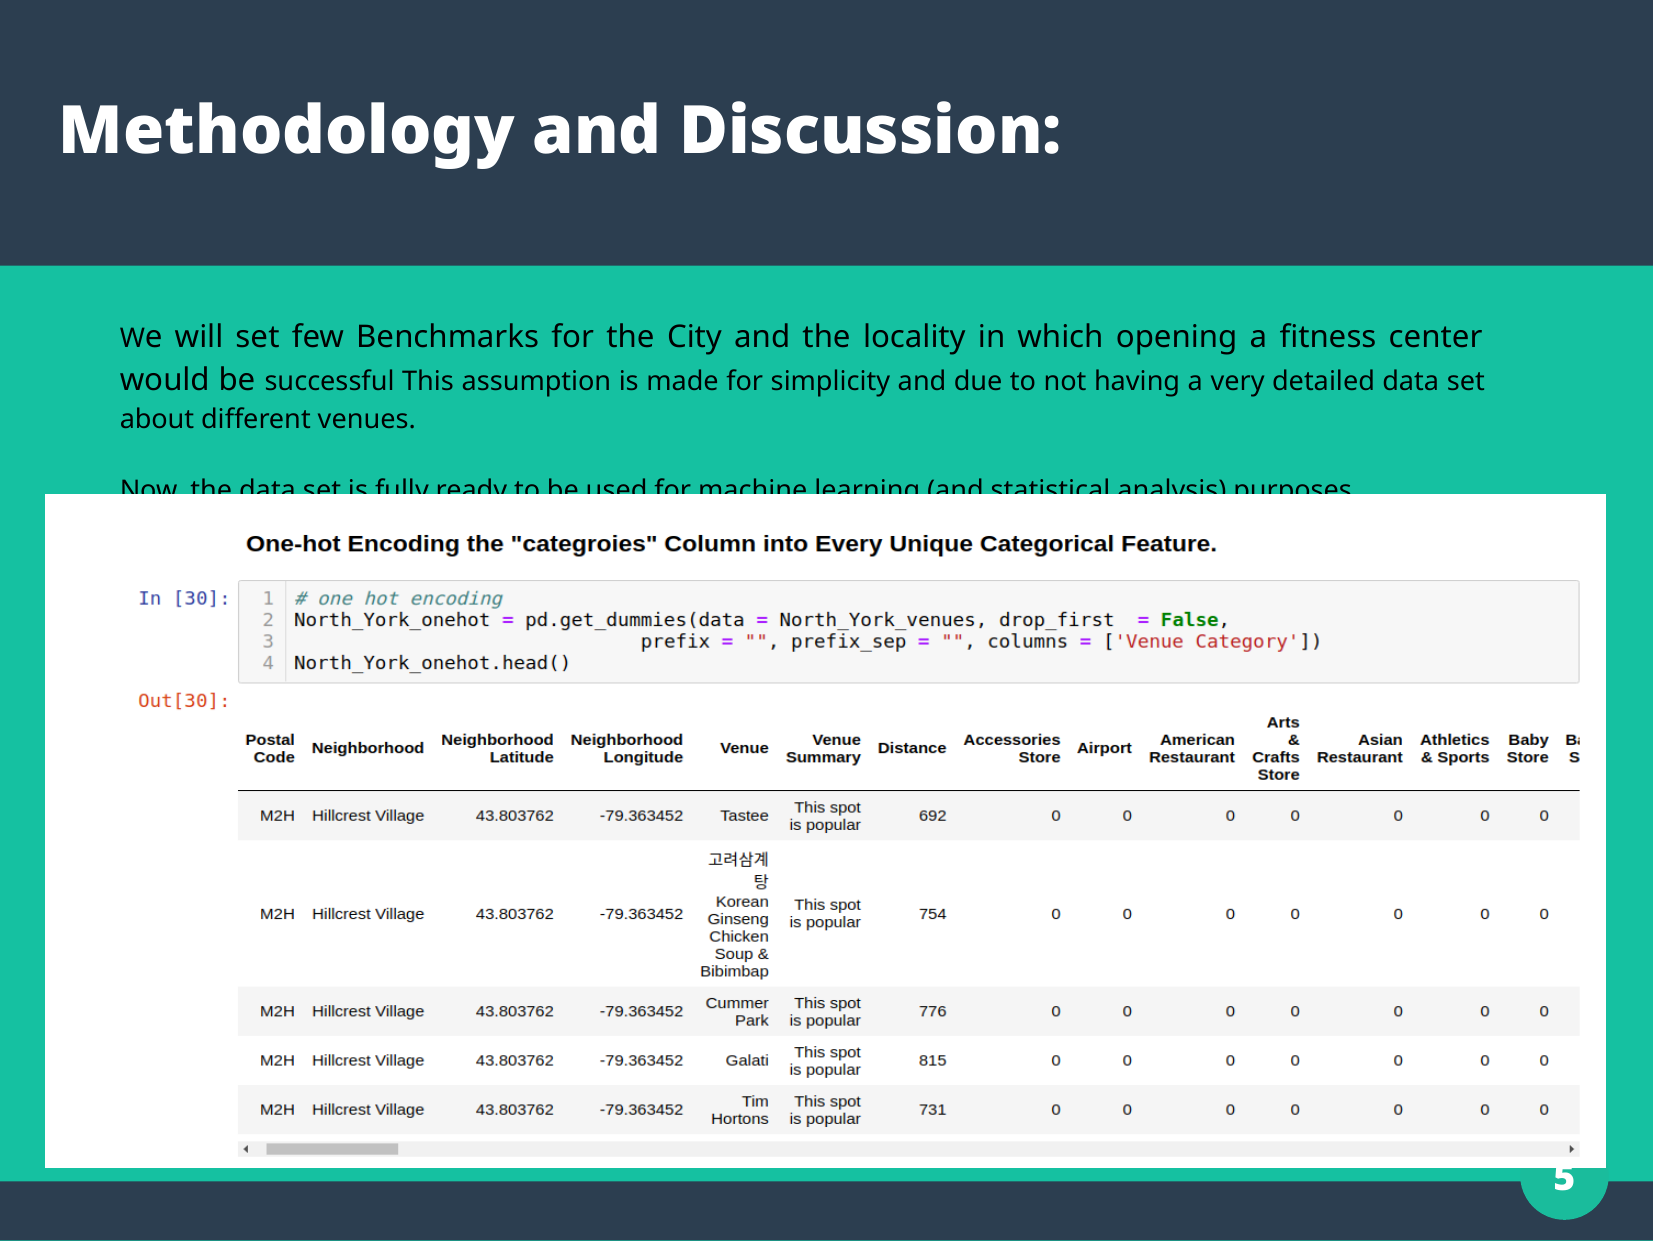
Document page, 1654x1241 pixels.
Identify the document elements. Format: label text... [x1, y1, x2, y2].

text_box We will set few Benchmarks for the City and the locality in which opening a fitness center would be successful This assumption is made for simplicity and due to not having a very detailed data set about different venues. Now, the data set is fully ready to be used for machine learning (and statistical analysis) purposes. [105, 270, 1500, 494]
picture [45, 494, 1606, 1168]
title Methodology and Discussion: [58, 49, 1594, 207]
